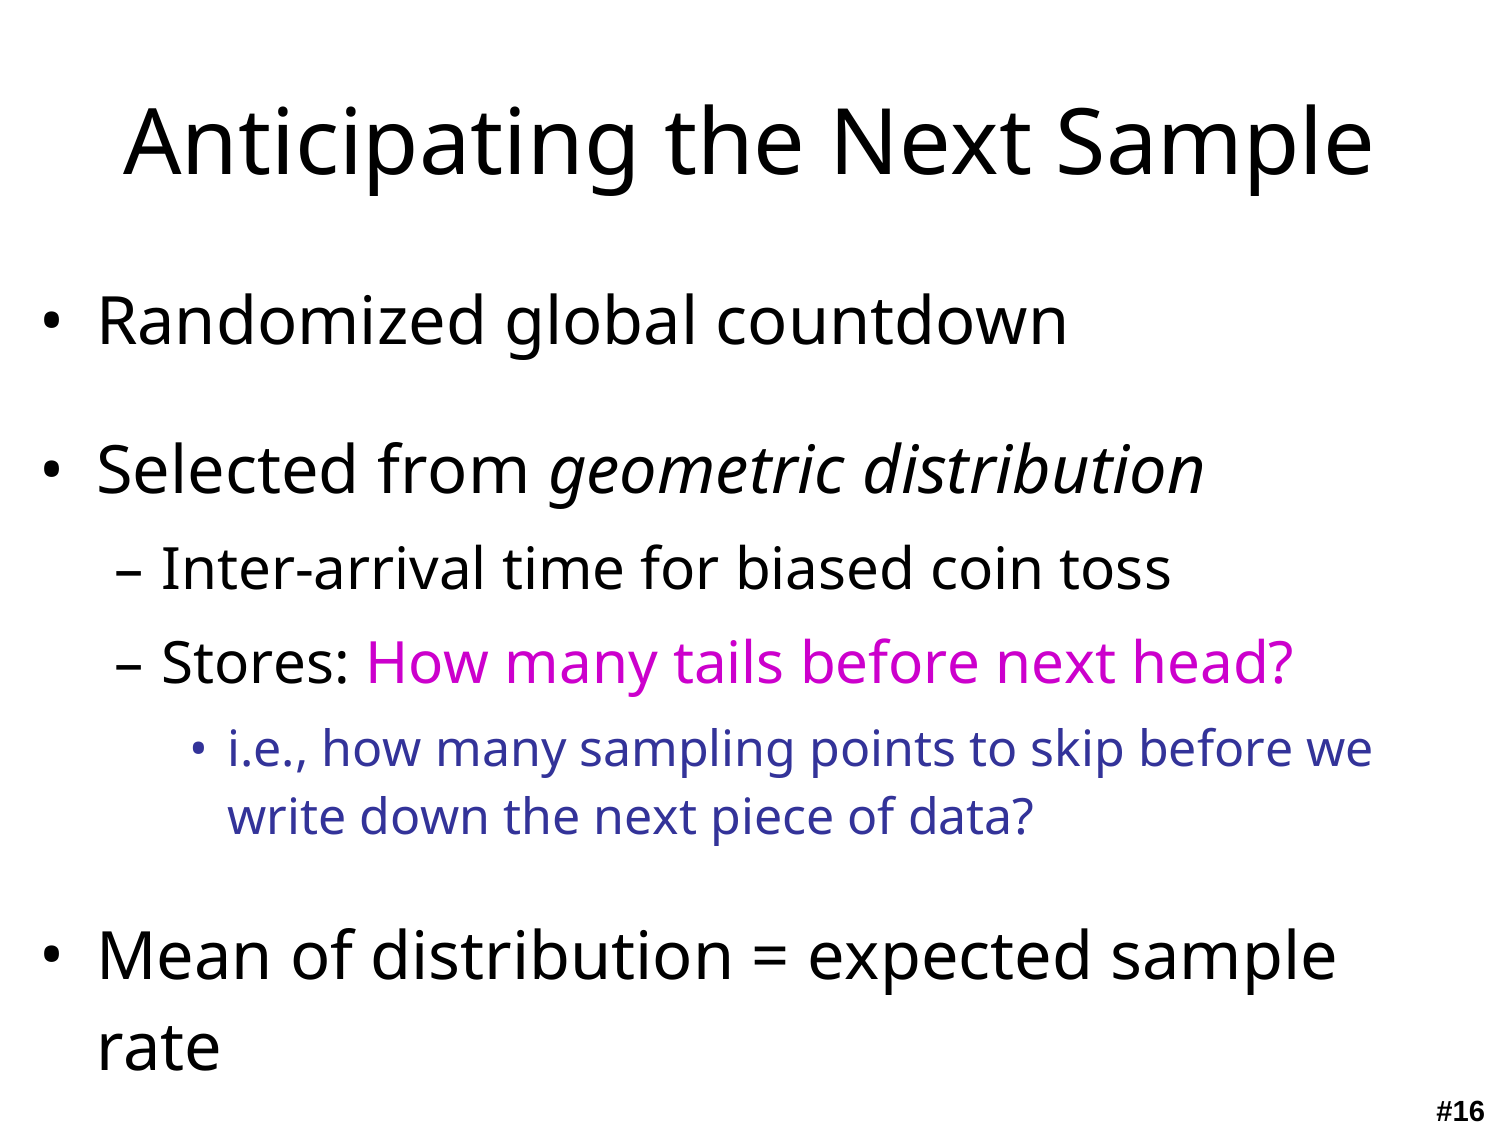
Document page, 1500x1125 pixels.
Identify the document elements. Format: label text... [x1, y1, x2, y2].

title Anticipating the Next Sample [24, 45, 1476, 233]
list Randomized global countdown Selected from geometric distribution Inter-arrival time for biased coin toss Stores: How many tails before next head? i.e., how many sampling points to skip before we write down the next piece of data? Mean of distribution = expected sample rate [24, 262, 1476, 1101]
